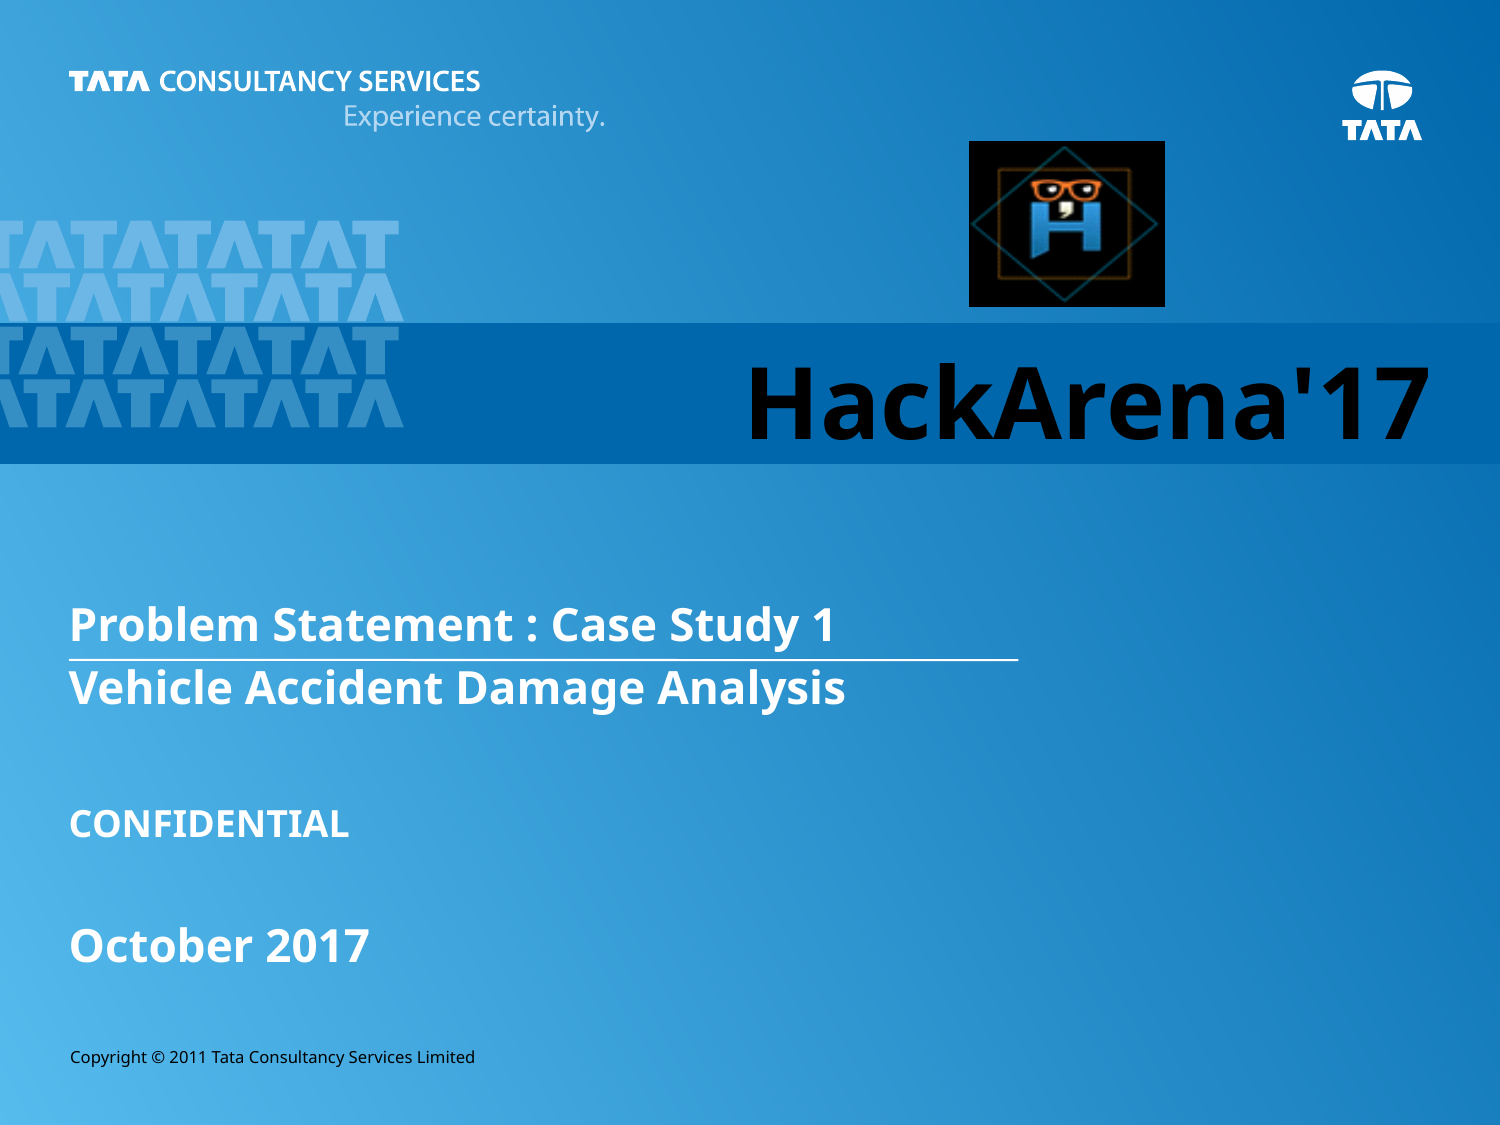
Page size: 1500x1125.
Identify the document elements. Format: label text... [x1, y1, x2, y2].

subtitle CONFIDENTIAL October 2017 [53, 785, 1019, 944]
title Problem Statement : Case Study 1 Vehicle Accident Damage Analysis [53, 580, 1450, 735]
text_box HackArena'17 [728, 331, 1500, 467]
picture [969, 141, 1165, 307]
